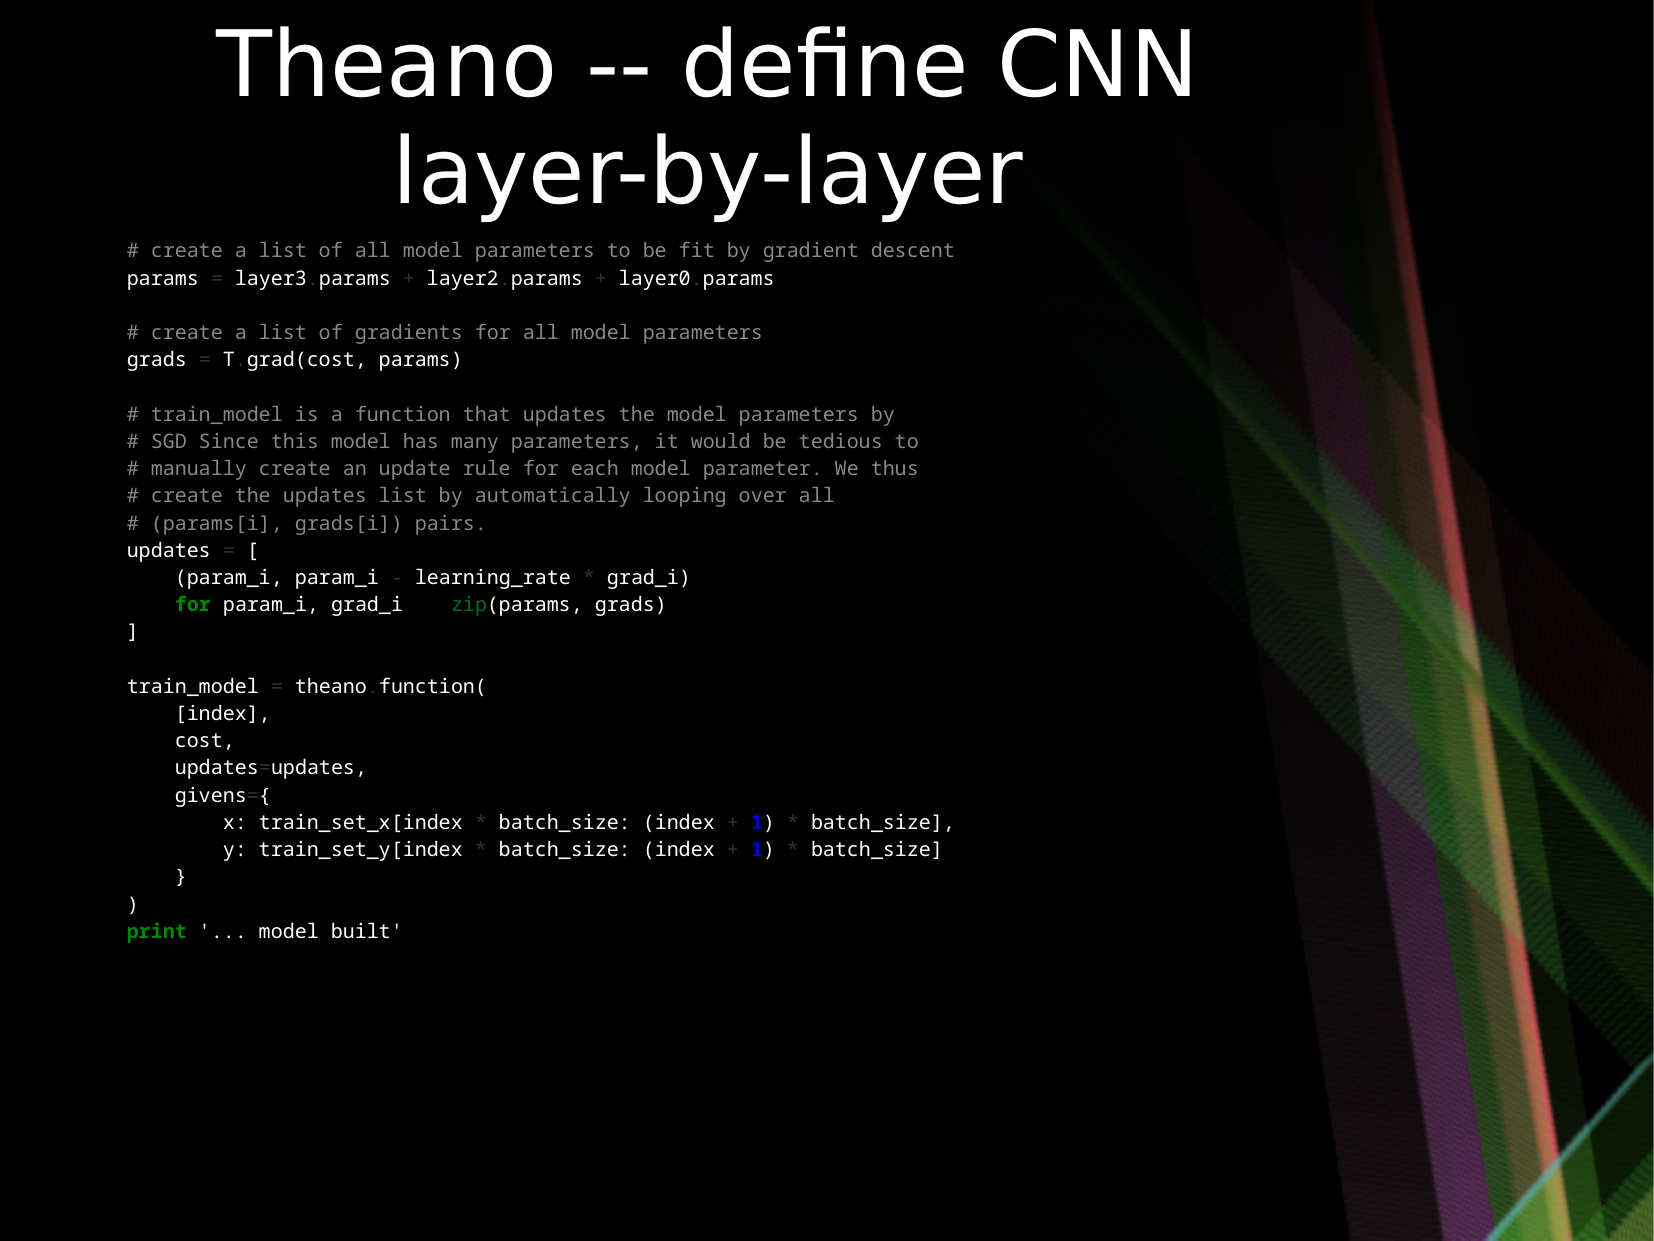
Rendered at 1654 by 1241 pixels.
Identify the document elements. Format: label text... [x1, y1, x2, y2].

list # create a list of all model parameters to be fit by gradient descent params = layer3.params + layer2.params + layer0.params # create a list of gradients for all model parameters grads = T.grad(cost, params) # train_model is a function that updates the model parameters by # SGD Since this model has many parameters, it would be tedious to # manually create an update rule for each model parameter. We thus # create the updates list by automatically looping over all # (params[i], grads[i]) pairs. updates = [ (param_i, param_i - learning_rate * grad_i) for param_i, grad_i in zip(params, grads) ] train_model = theano.function( [index], cost, updates=updates, givens={ x: train_set_x[index * batch_size: (index + 1) * batch_size], y: train_set_y[index * batch_size: (index + 1) * batch_size] } ) print '... model built' [118, 236, 1418, 945]
picture [0, 0, 1654, 1241]
title Theano -- define CNN layer-by-layer [118, 29, 1300, 207]
